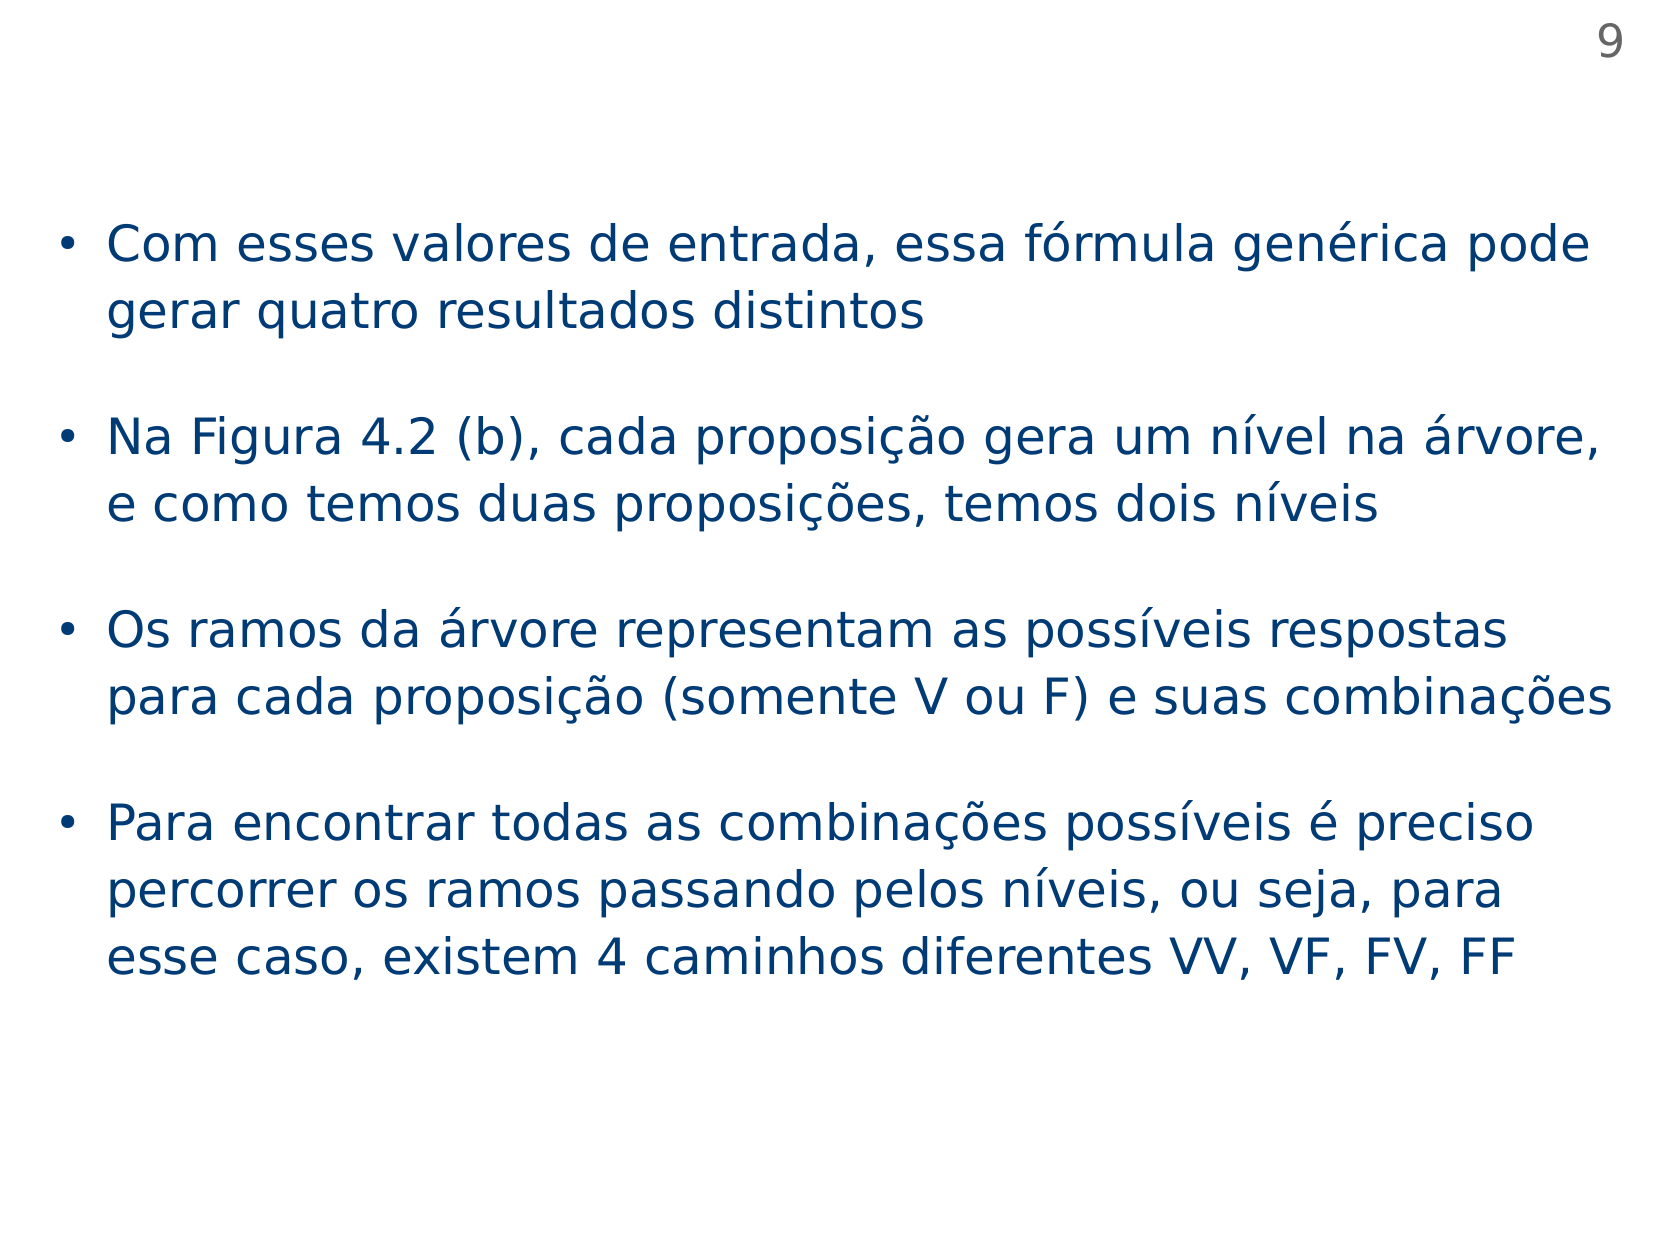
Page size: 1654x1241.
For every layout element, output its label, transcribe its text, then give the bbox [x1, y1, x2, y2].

list Com esses valores de entrada, essa fórmula genérica pode gerar quatro resultados distintos Na Figura 4.2 (b), cada proposição gera um nível na árvore, e como temos duas proposições, temos dois níveis Os ramos da árvore representam as possíveis respostas para cada proposição (somente V ou F) e suas combinações Para encontrar todas as combinações possíveis é preciso percorrer os ramos passando pelos níveis, ou seja, para esse caso, existem 4 caminhos diferentes VV, VF, FV, FF [59, 206, 1625, 1211]
